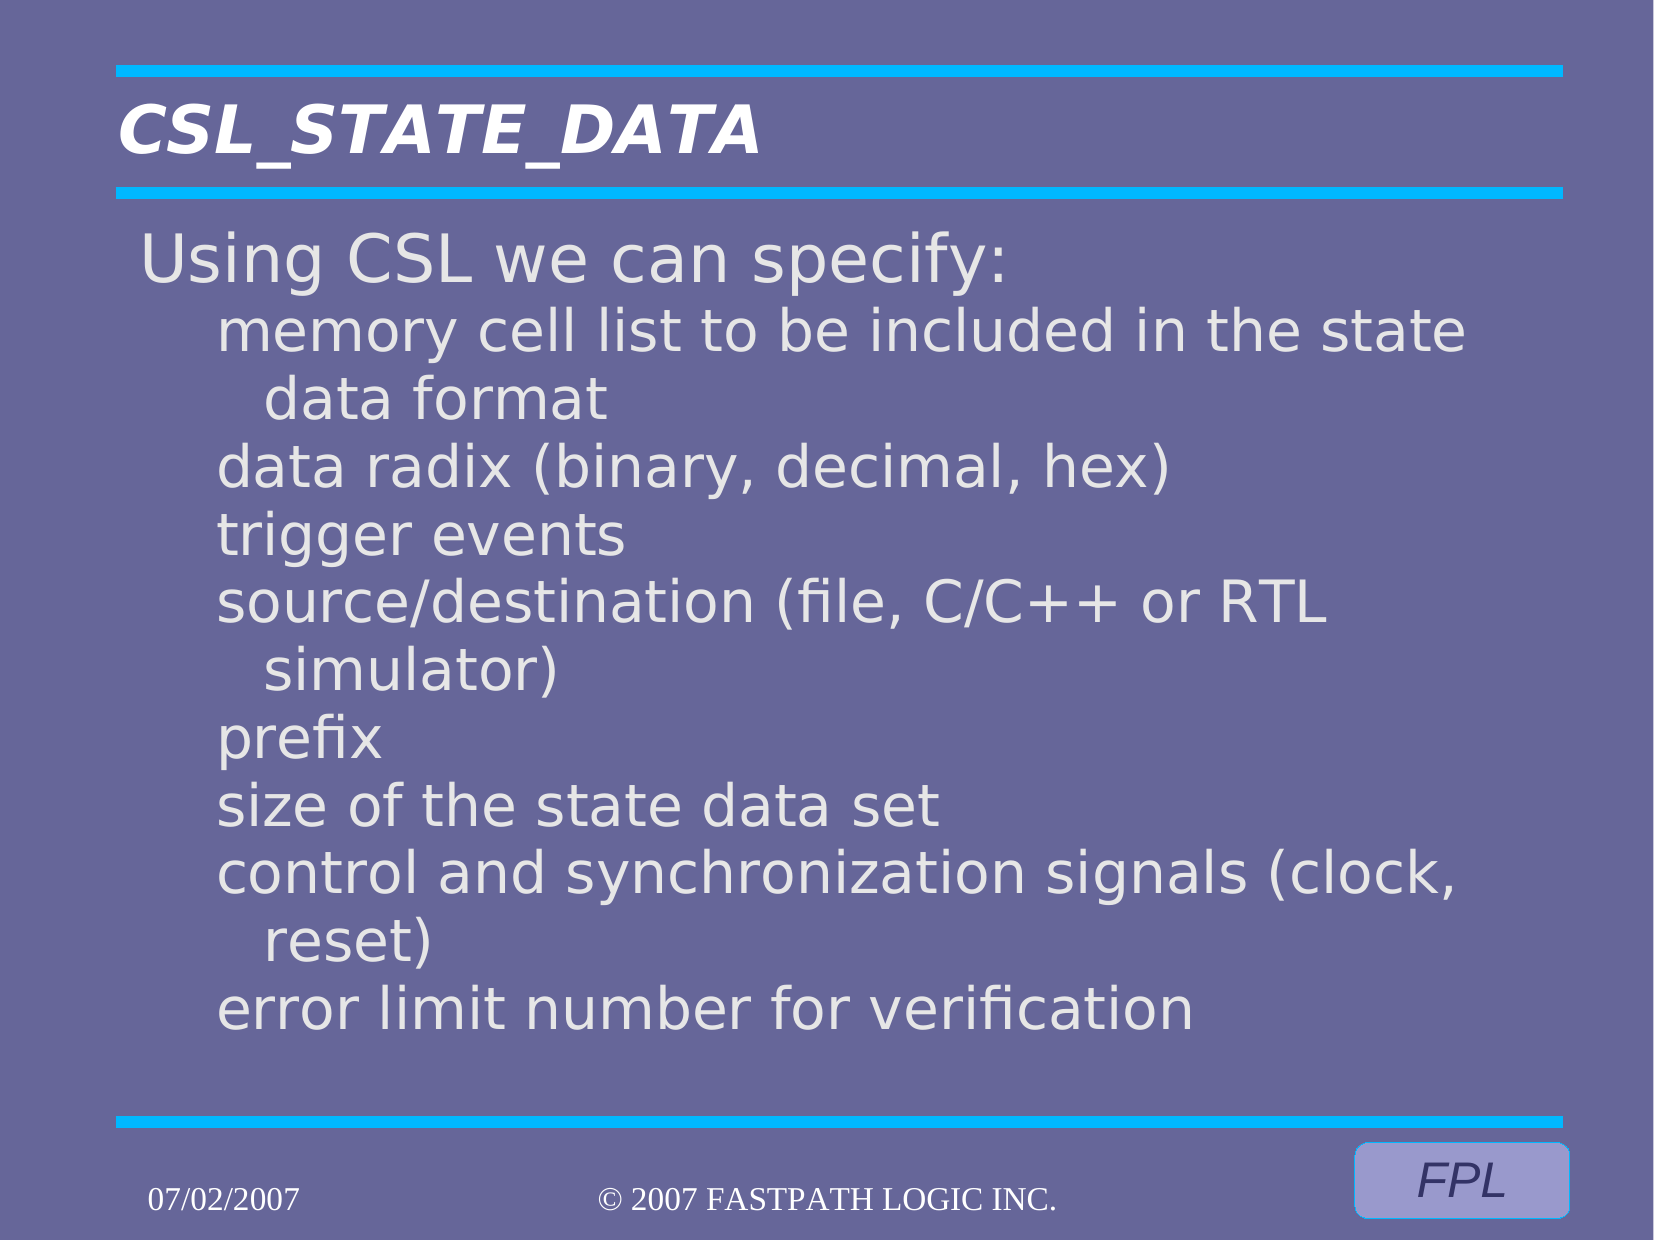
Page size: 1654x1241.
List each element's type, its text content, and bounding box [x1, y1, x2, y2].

list Using CSL we can specify: memory cell list to be included in the state data format data radix (binary, decimal, hex) trigger events source/destination (file, C/C++ or RTL simulator) prefix size of the state data set control and synchronization signals (clock, reset) error limit number for verification [121, 220, 1561, 1118]
title CSL_STATE_DATA [118, 41, 1531, 219]
